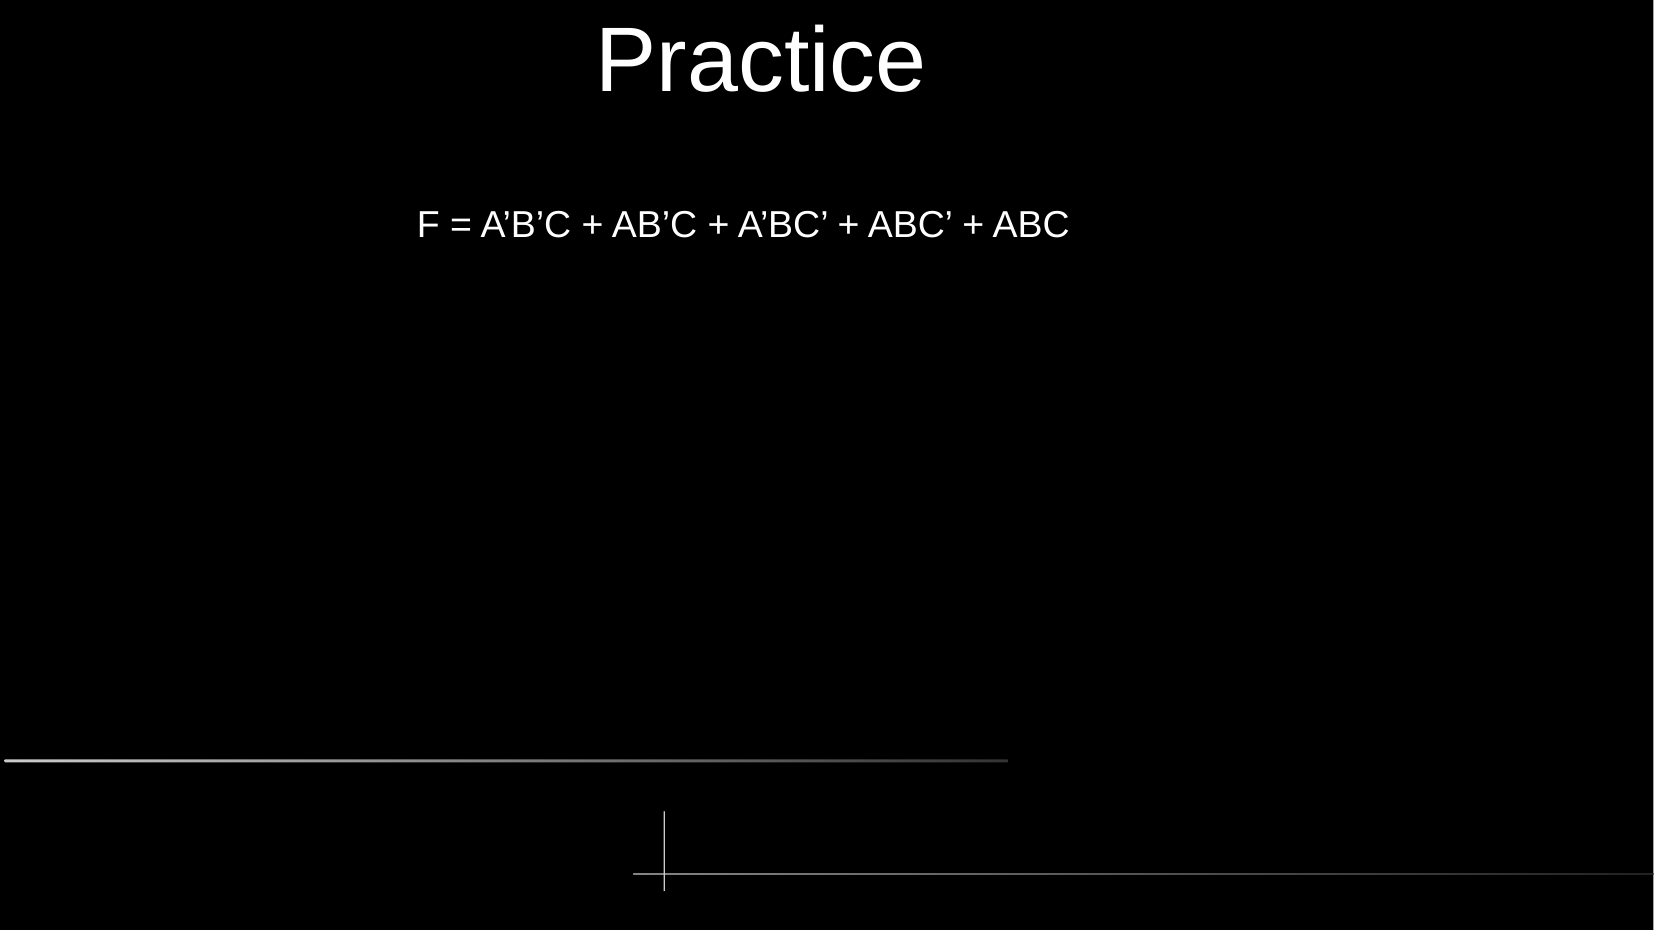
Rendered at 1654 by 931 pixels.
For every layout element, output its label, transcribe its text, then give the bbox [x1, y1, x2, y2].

text_box F = A’B’C + AB’C + A’BC’ + ABC’ + ABC [402, 196, 1086, 254]
title Practice [23, 5, 1501, 114]
